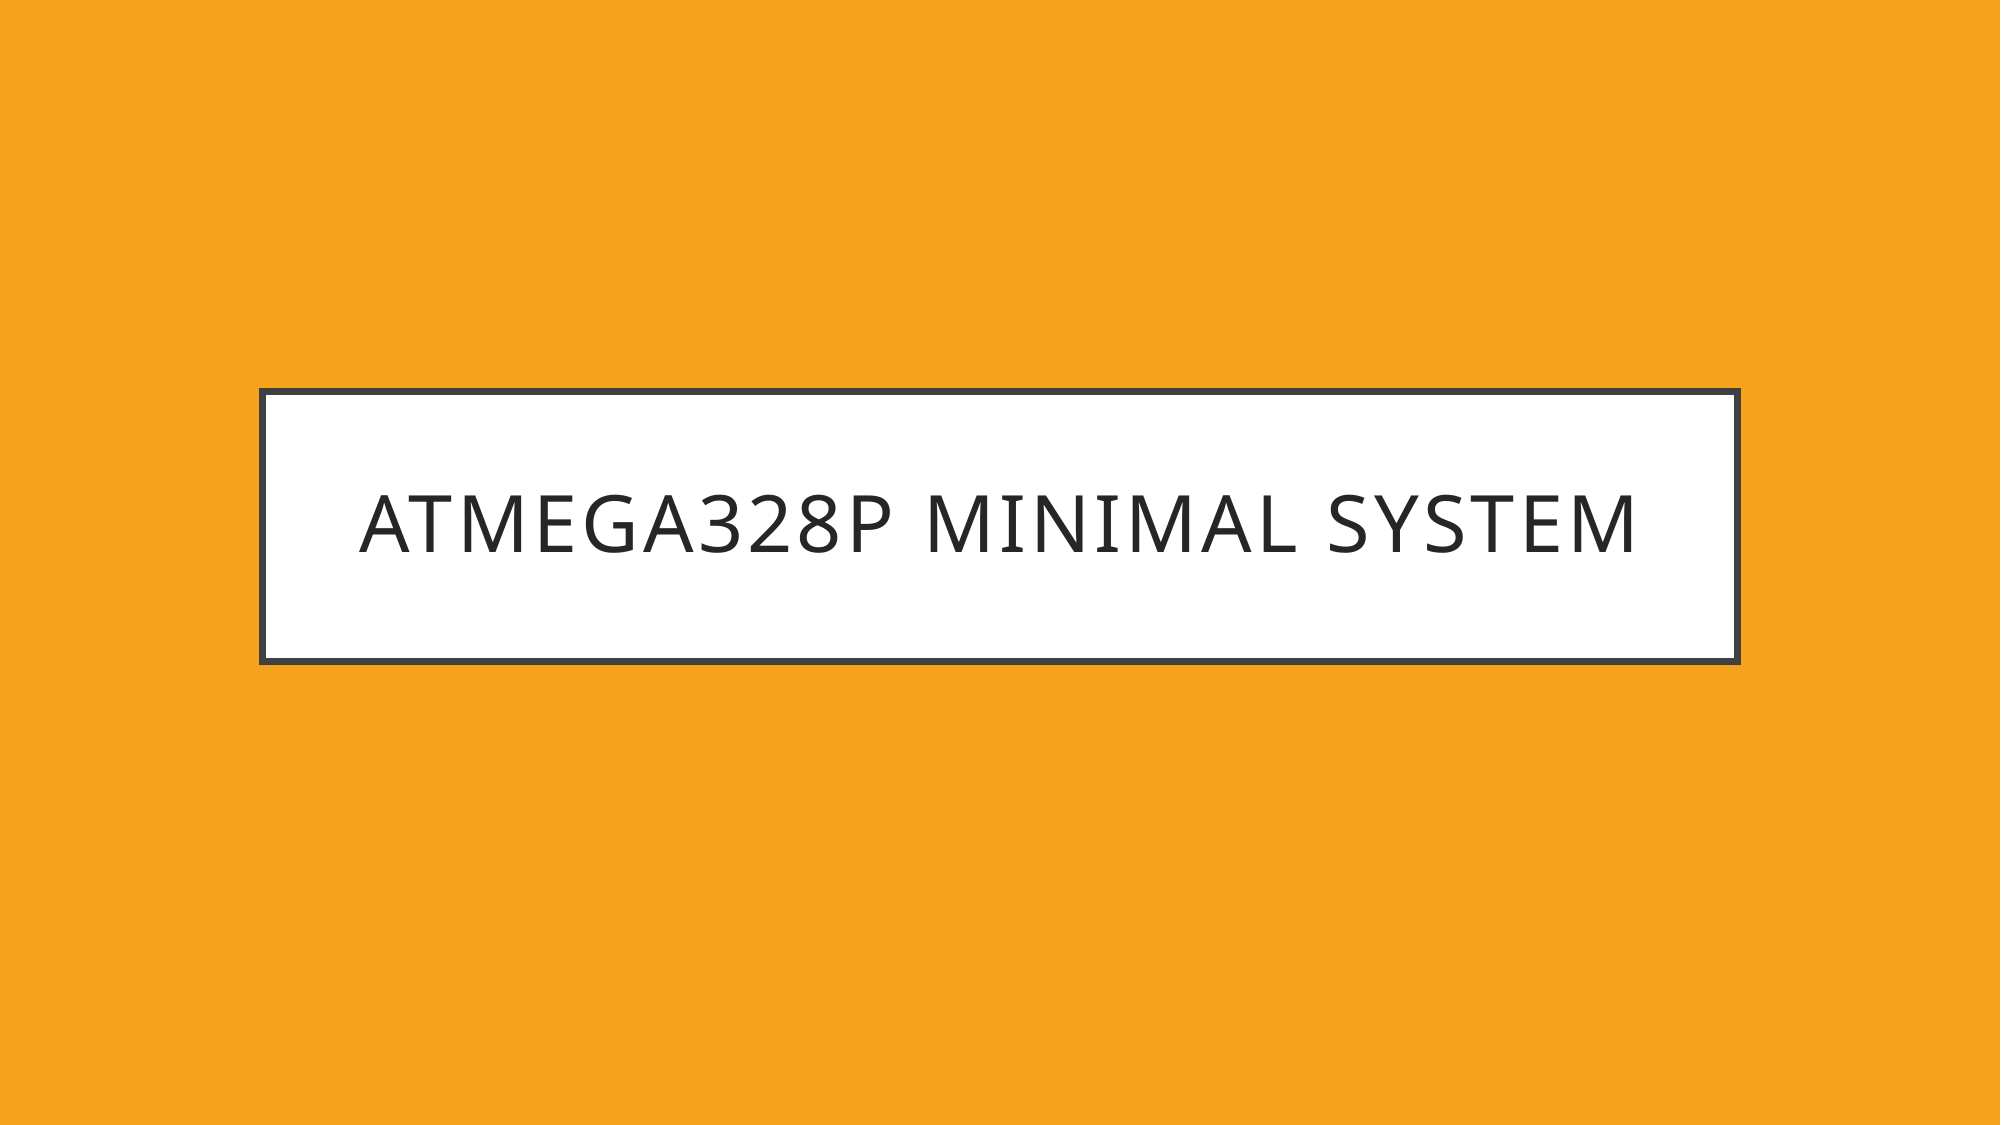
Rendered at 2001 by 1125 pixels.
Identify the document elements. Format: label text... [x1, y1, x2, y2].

title ATmega328p Minimal system [262, 391, 1738, 662]
